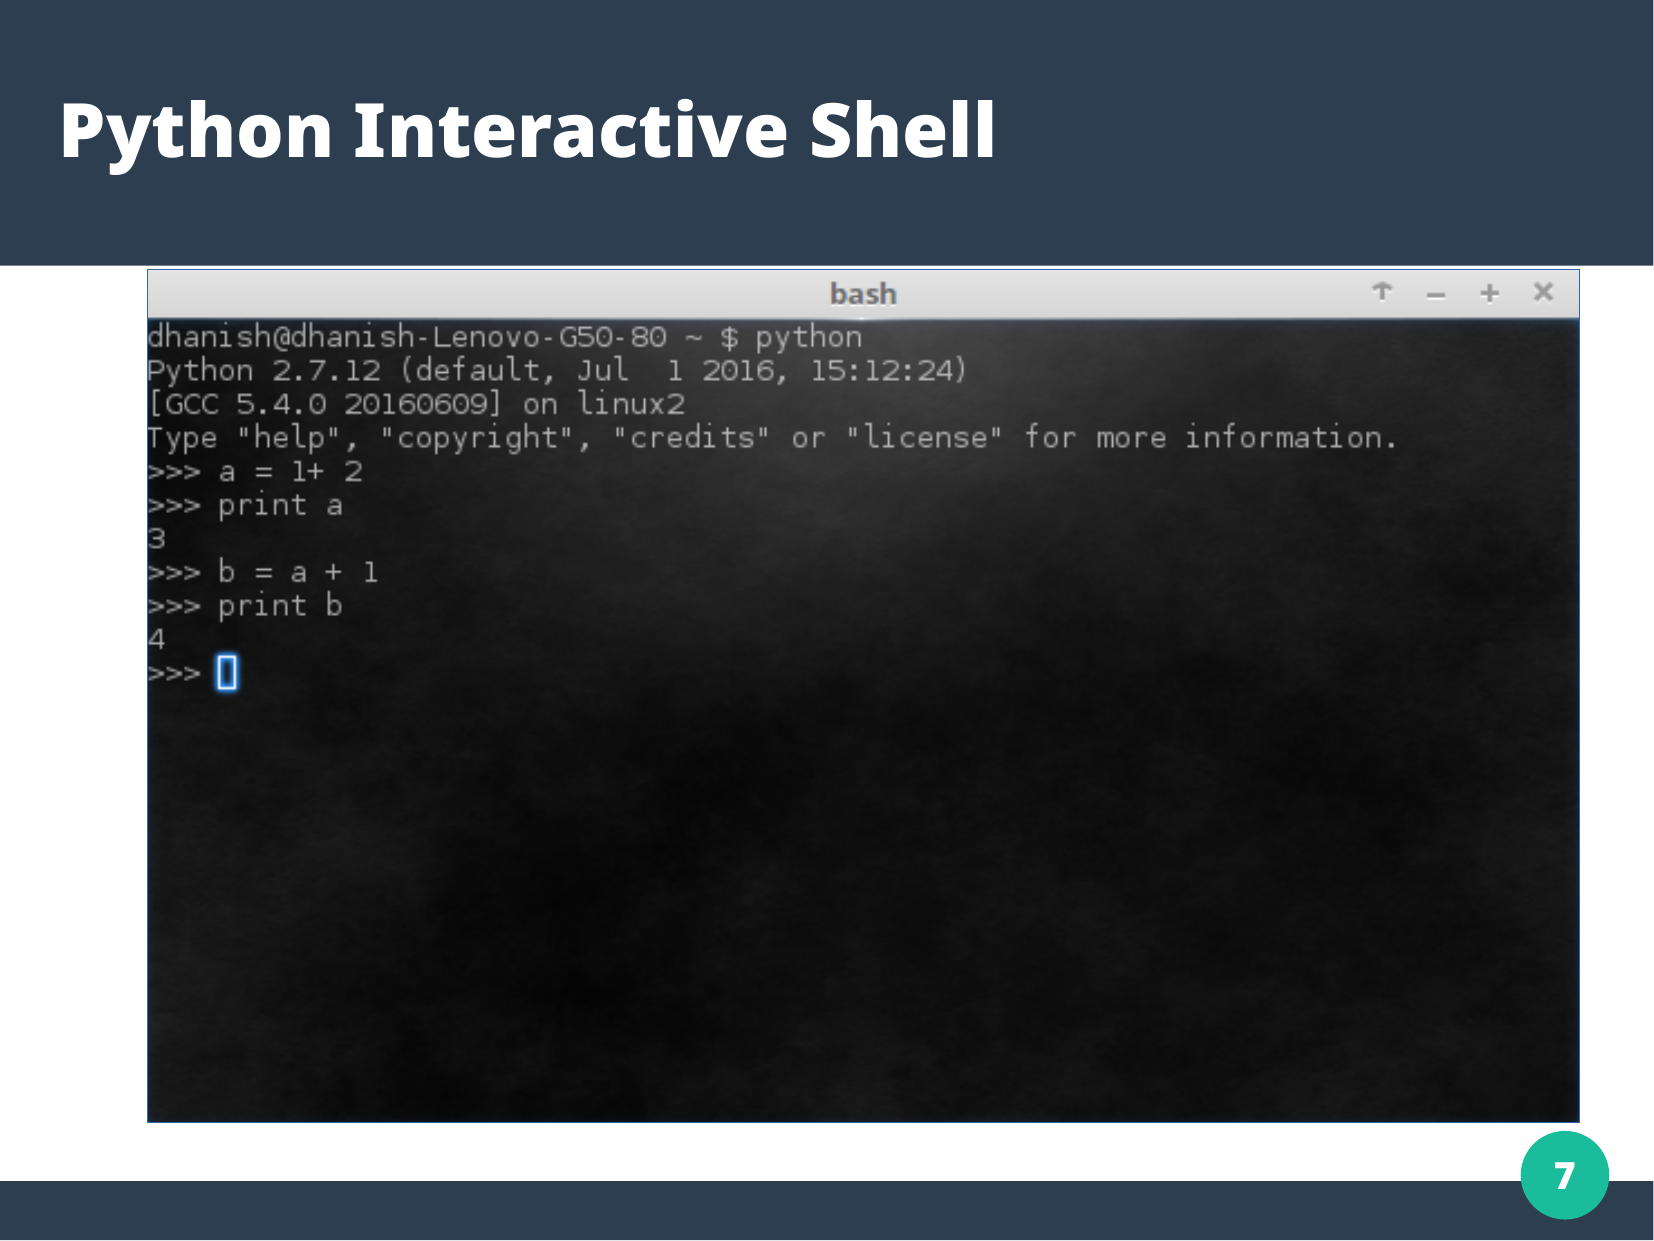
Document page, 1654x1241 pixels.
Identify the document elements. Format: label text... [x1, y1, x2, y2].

picture [147, 269, 1580, 1123]
title Python Interactive Shell [59, 49, 1595, 207]
